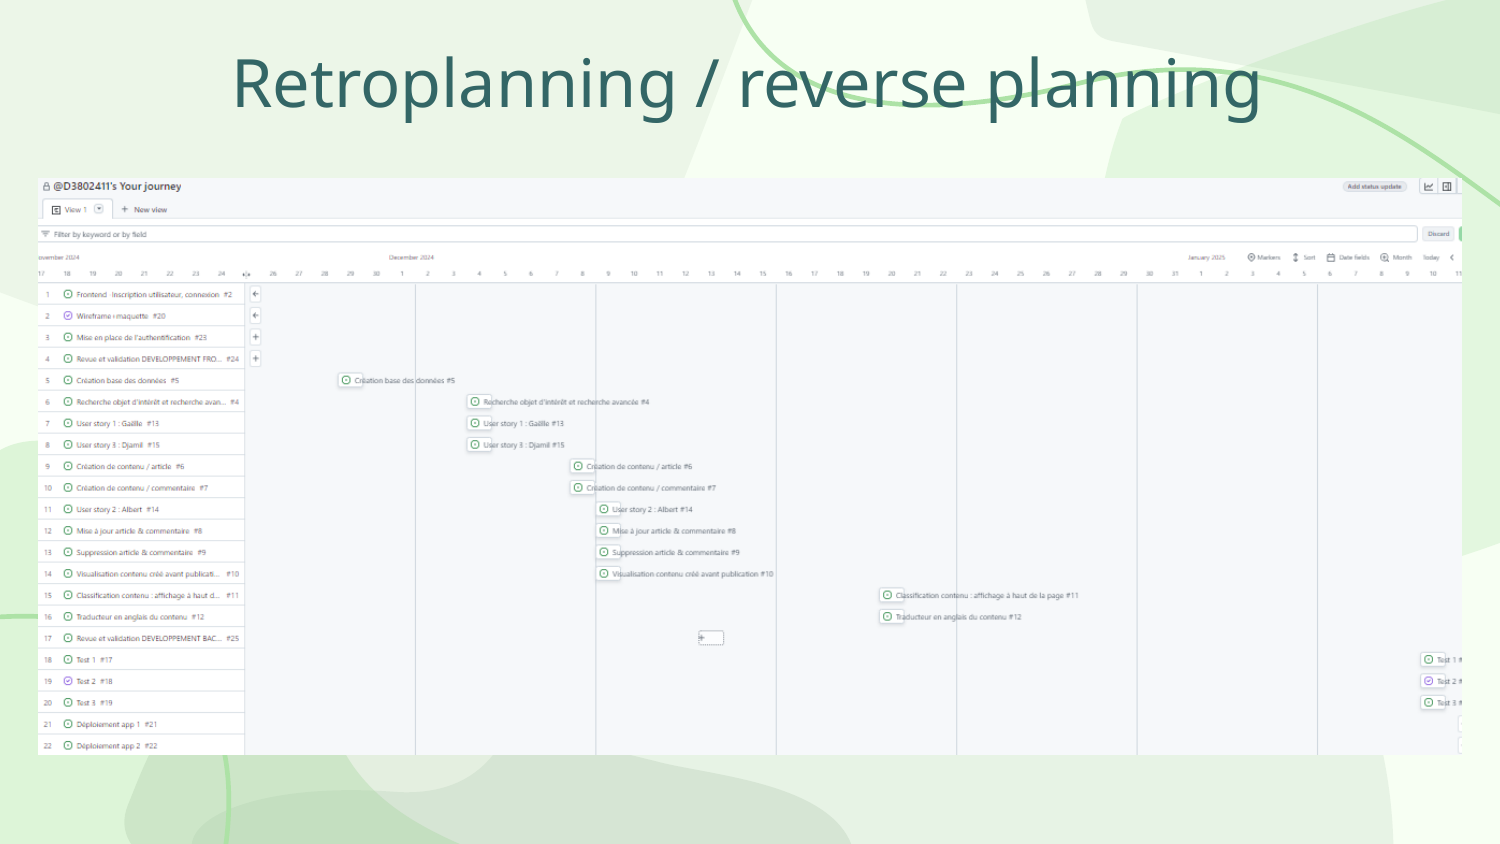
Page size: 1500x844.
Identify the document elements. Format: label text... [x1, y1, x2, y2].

subtitle Retroplanning / reverse planning [117, 26, 1379, 178]
picture [38, 178, 1462, 755]
